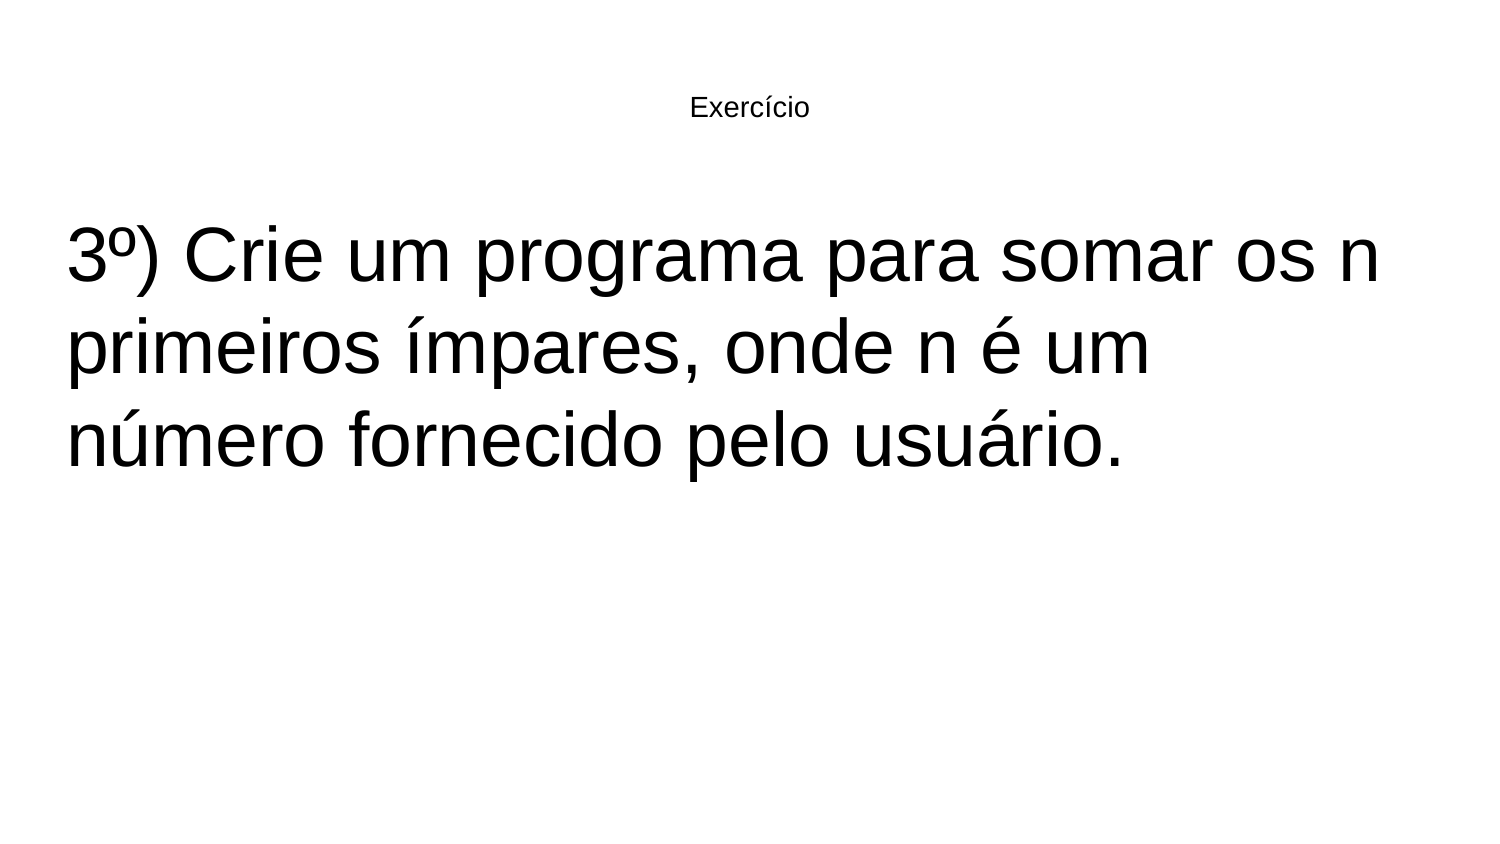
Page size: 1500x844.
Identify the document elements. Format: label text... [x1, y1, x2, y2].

list 3º) Crie um programa para somar os n primeiros ímpares, onde n é um número fornecido pelo usuário. [51, 189, 1449, 750]
title Exercício [51, 72, 1449, 167]
